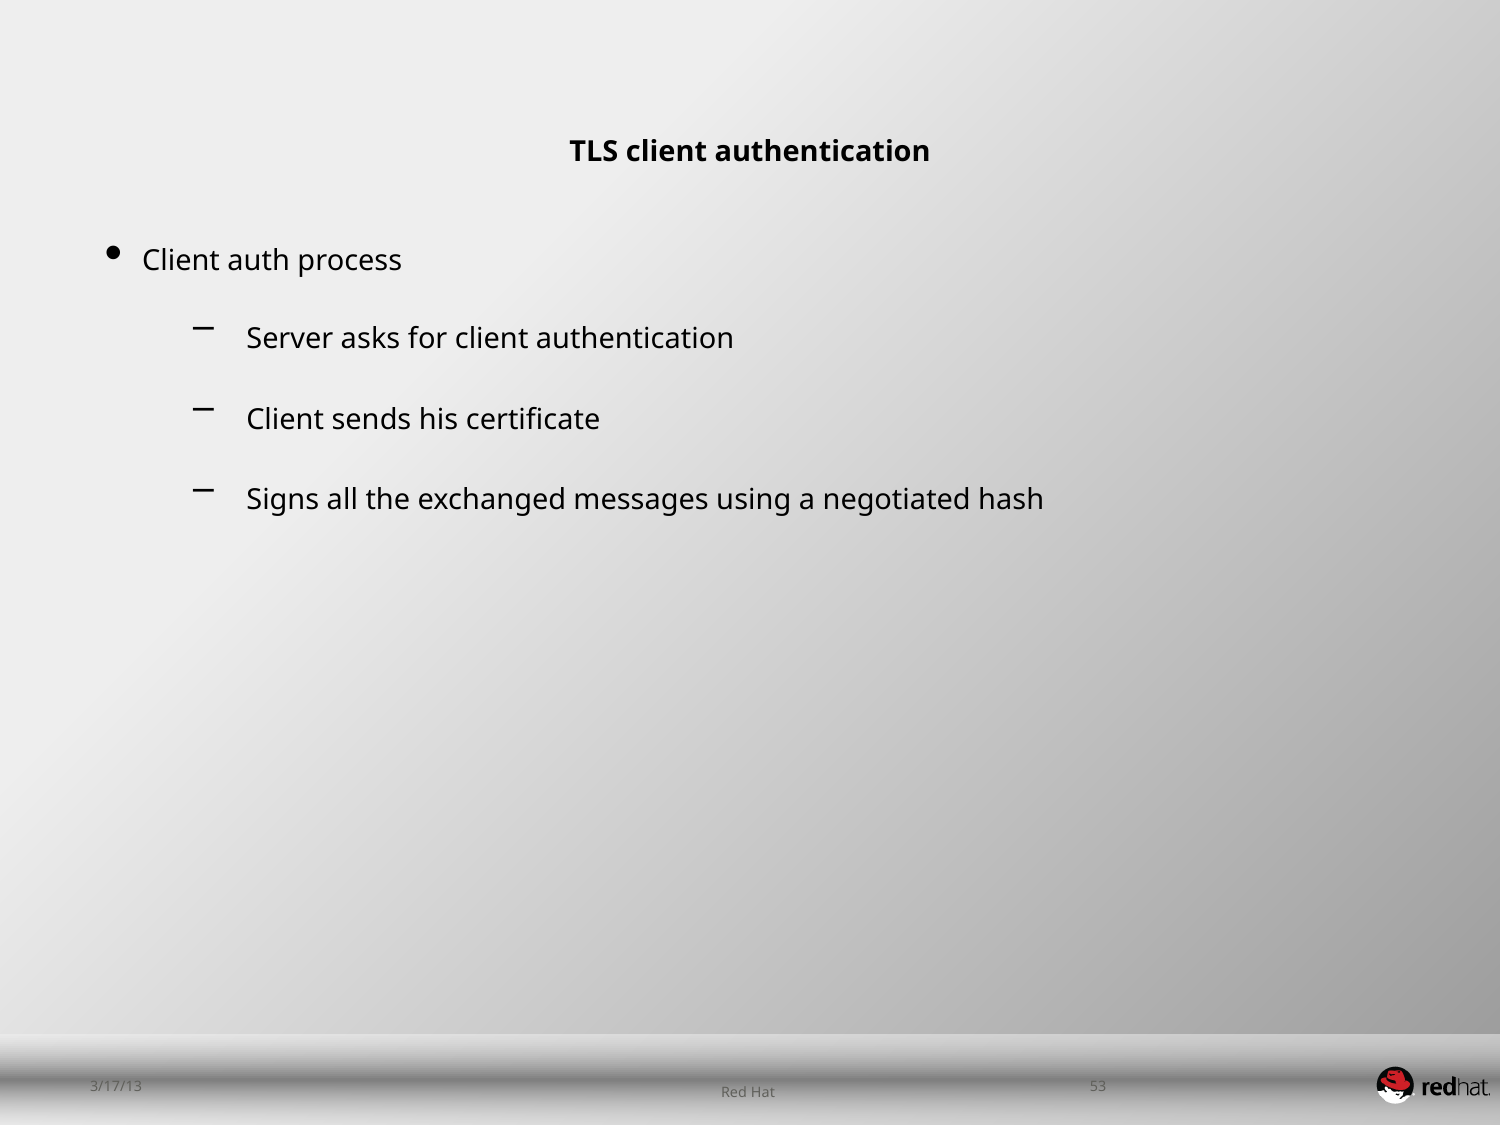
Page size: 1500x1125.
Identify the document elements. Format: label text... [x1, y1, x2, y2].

list Client auth process Server asks for client authentication Client sends his certificate Signs all the exchanged messages using a negotiated hash [74, 209, 1425, 1012]
picture [1364, 1057, 1500, 1110]
slide_number <number> [1074, 1051, 1337, 1112]
footer Red Hat [300, 1065, 1200, 1110]
title TLS client authentication [75, 22, 1426, 188]
slide_number 3/17/13 [75, 1051, 425, 1112]
